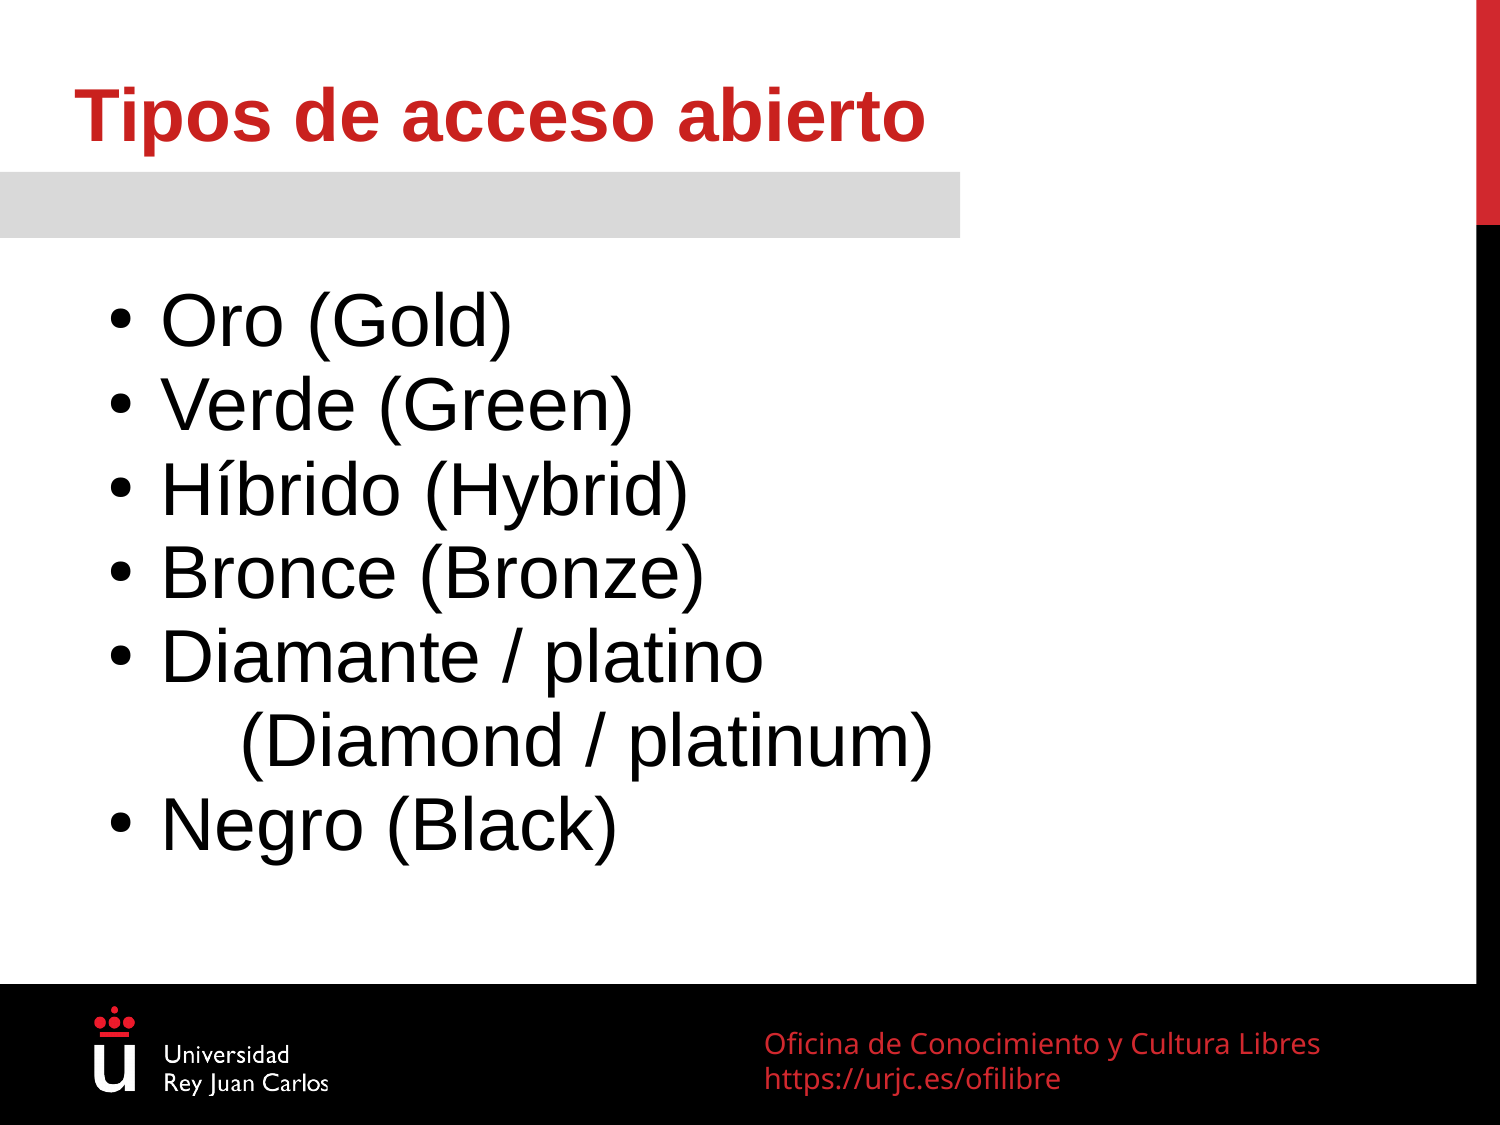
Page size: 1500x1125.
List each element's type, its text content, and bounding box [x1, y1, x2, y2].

text_box [0, 171, 961, 238]
title [75, 24, 1026, 250]
text_box Oficina de Conocimiento y Cultura Libres https://urjc.es/ofilibre [748, 1017, 1500, 1125]
picture [94, 1006, 328, 1096]
text_box Oro (Gold) Verde (Green) Híbrido (Hybrid) Bronce (Bronze) Diamante / platino (Diamond / platinum) Negro (Black) [75, 271, 1226, 937]
text_box [0, 984, 1500, 1125]
text_box Tipos de acceso abierto [60, 66, 991, 249]
